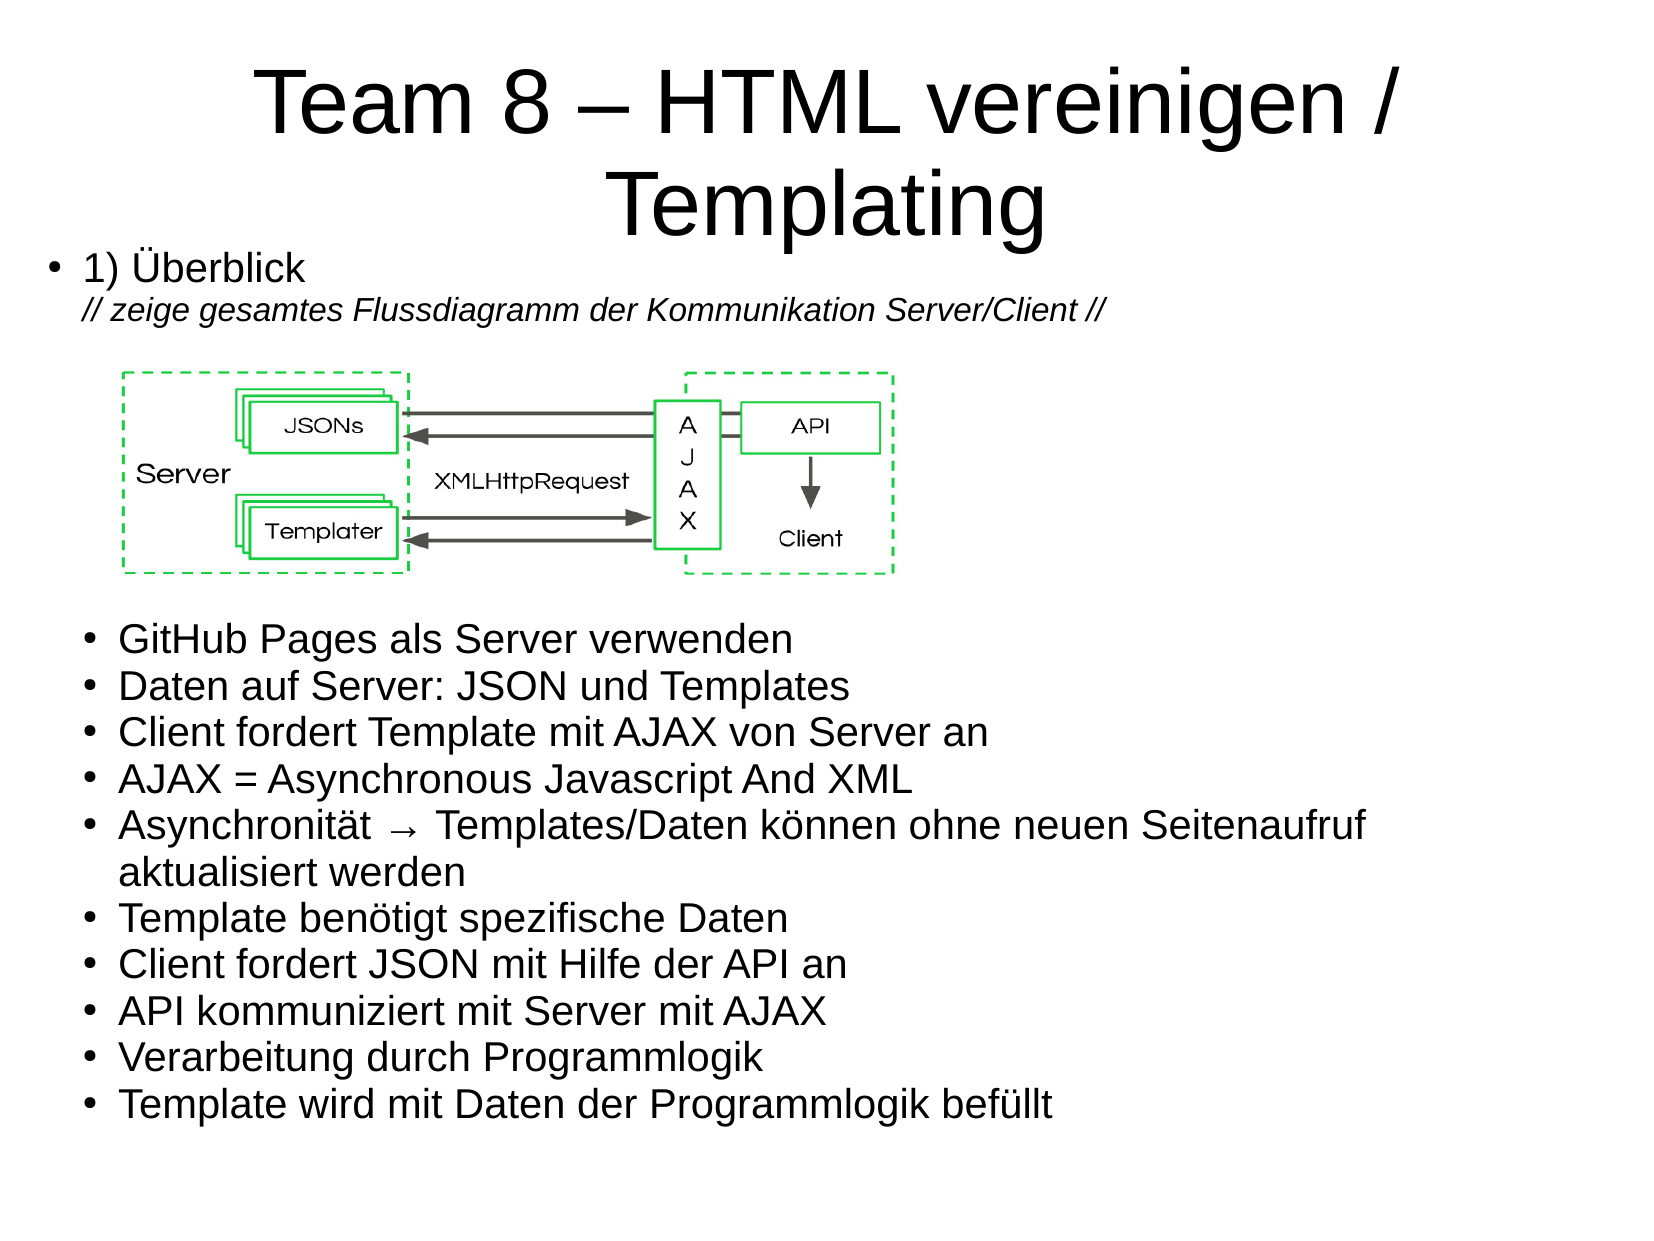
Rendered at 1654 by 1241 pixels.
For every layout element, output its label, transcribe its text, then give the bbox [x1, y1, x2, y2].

title Team 8 – HTML vereinigen / Templating [82, 49, 1571, 257]
subtitle 1) Überblick // zeige gesamtes Flussdiagramm der Kommunikation Server/Client // GitHub Pages als Server verwenden Daten auf Server: JSON und Templates Client fordert Template mit AJAX von Server an AJAX = Asynchronous Javascript And XML Asynchronität → Templates/Daten können ohne neuen Seitenaufruf aktualisiert werden Template benötigt spezifische Daten Client fordert JSON mit Hilfe der API an API kommuniziert mit Server mit AJAX Verarbeitung durch Programmlogik Template wird mit Daten der Programmlogik befüllt [47, 242, 1536, 1177]
picture [106, 354, 910, 591]
